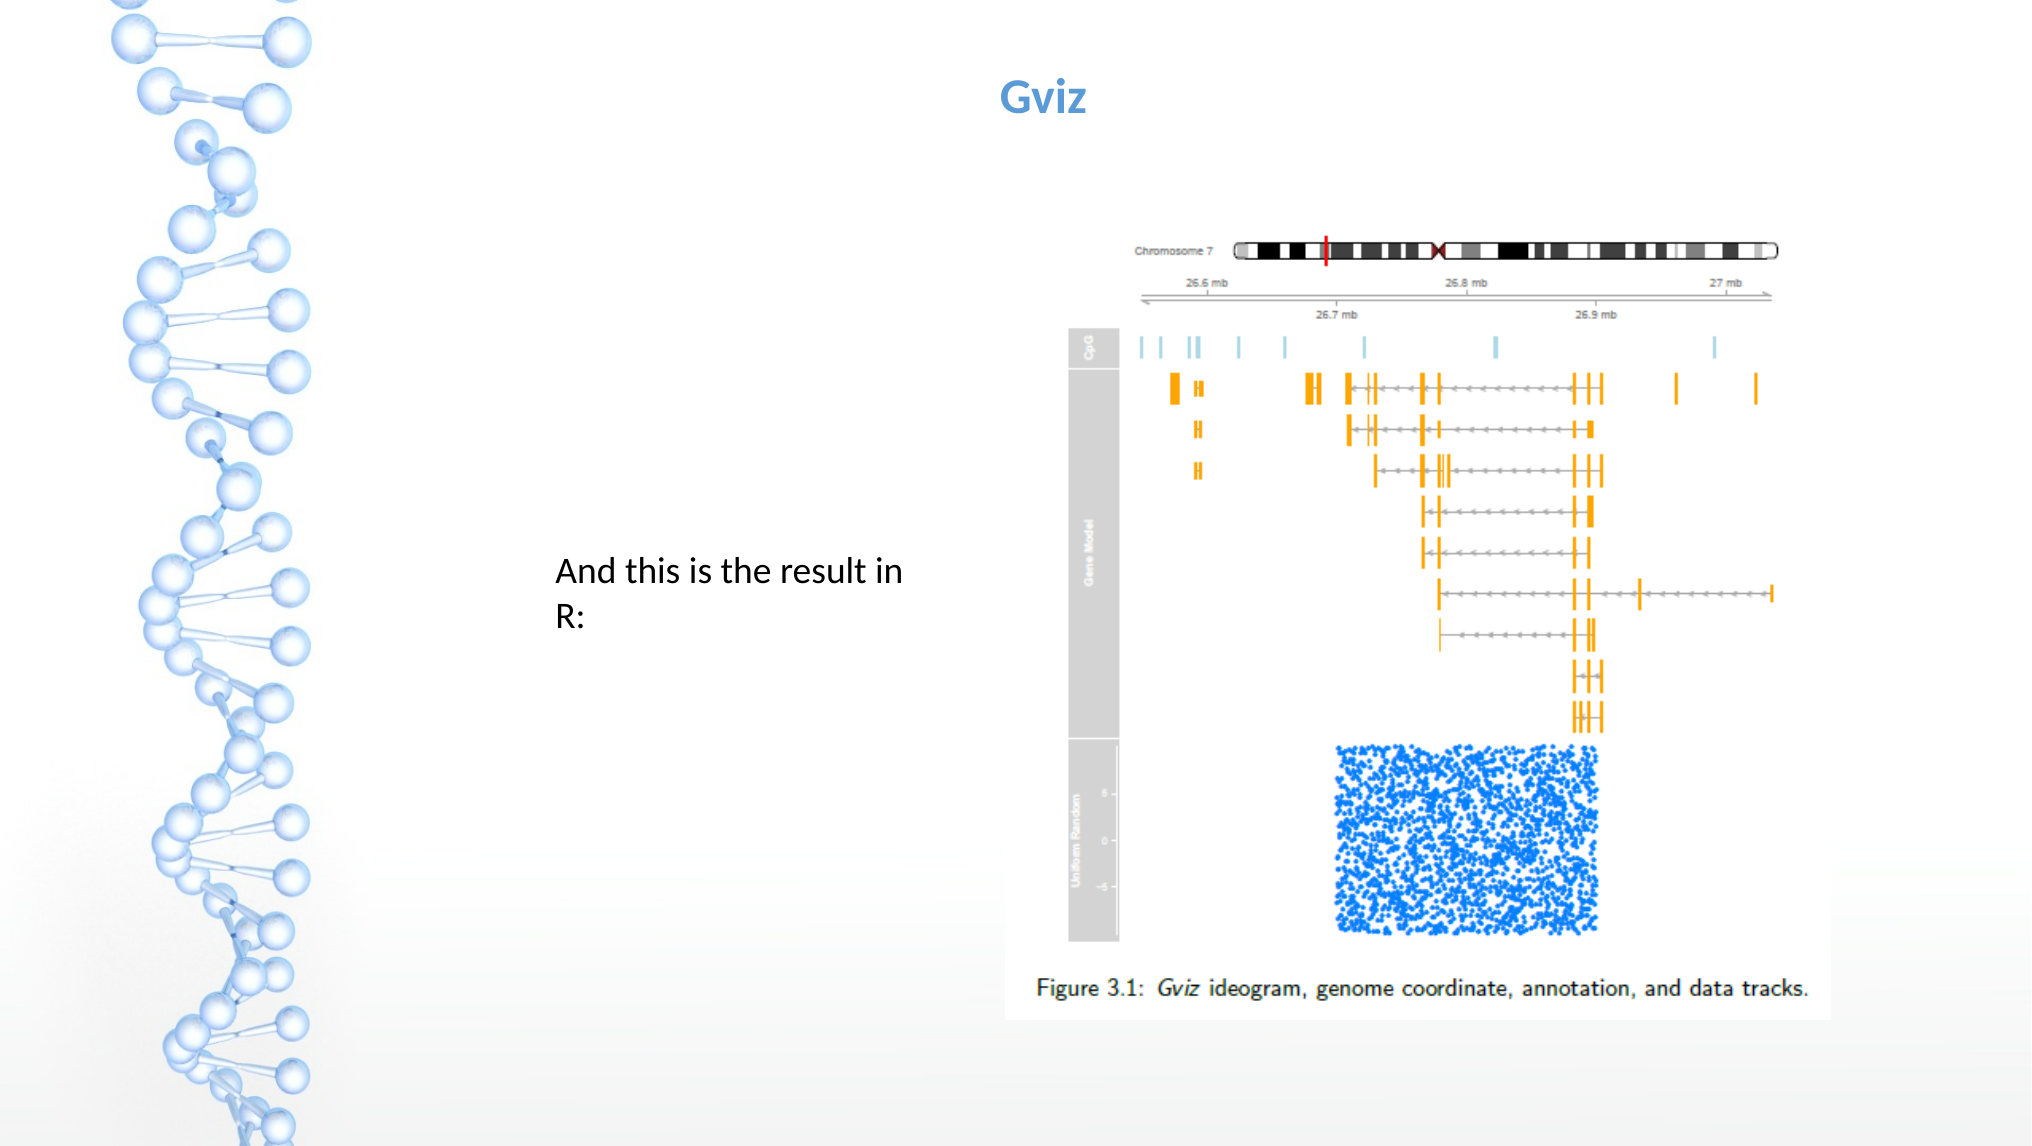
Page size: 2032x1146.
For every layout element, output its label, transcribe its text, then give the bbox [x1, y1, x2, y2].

picture [1005, 218, 1831, 1020]
text_box Gviz [984, 55, 1261, 132]
text_box And this is the result in R: [540, 538, 946, 645]
